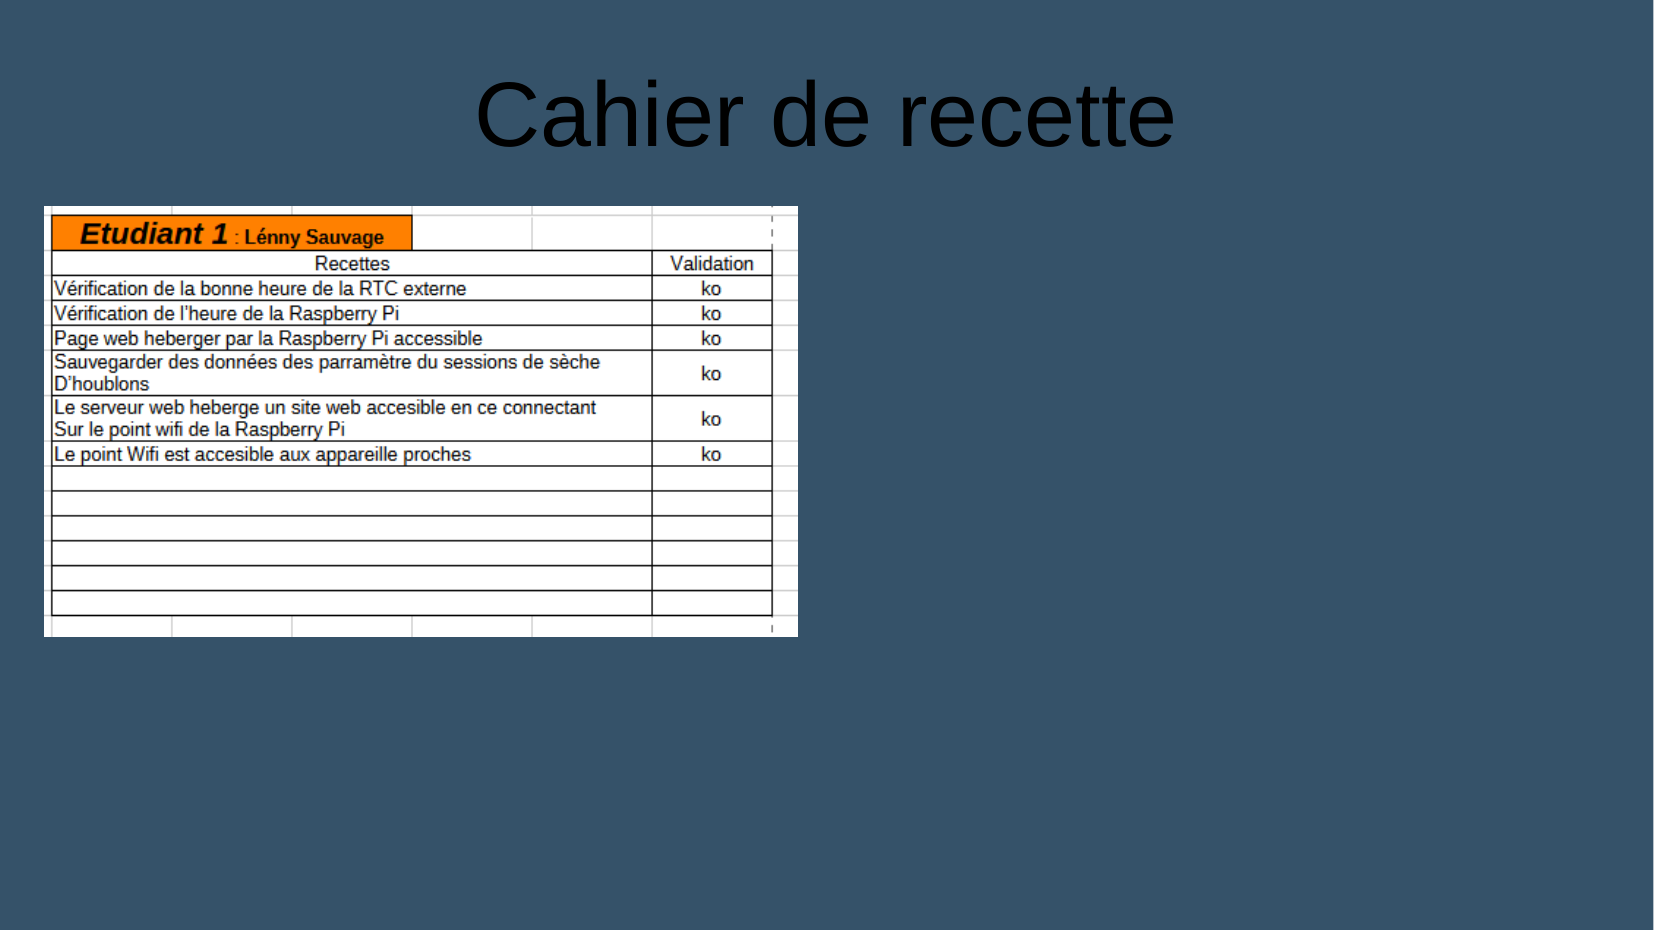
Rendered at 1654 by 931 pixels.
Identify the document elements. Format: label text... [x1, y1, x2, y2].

picture [44, 206, 798, 637]
title Cahier de recette [82, 37, 1571, 193]
